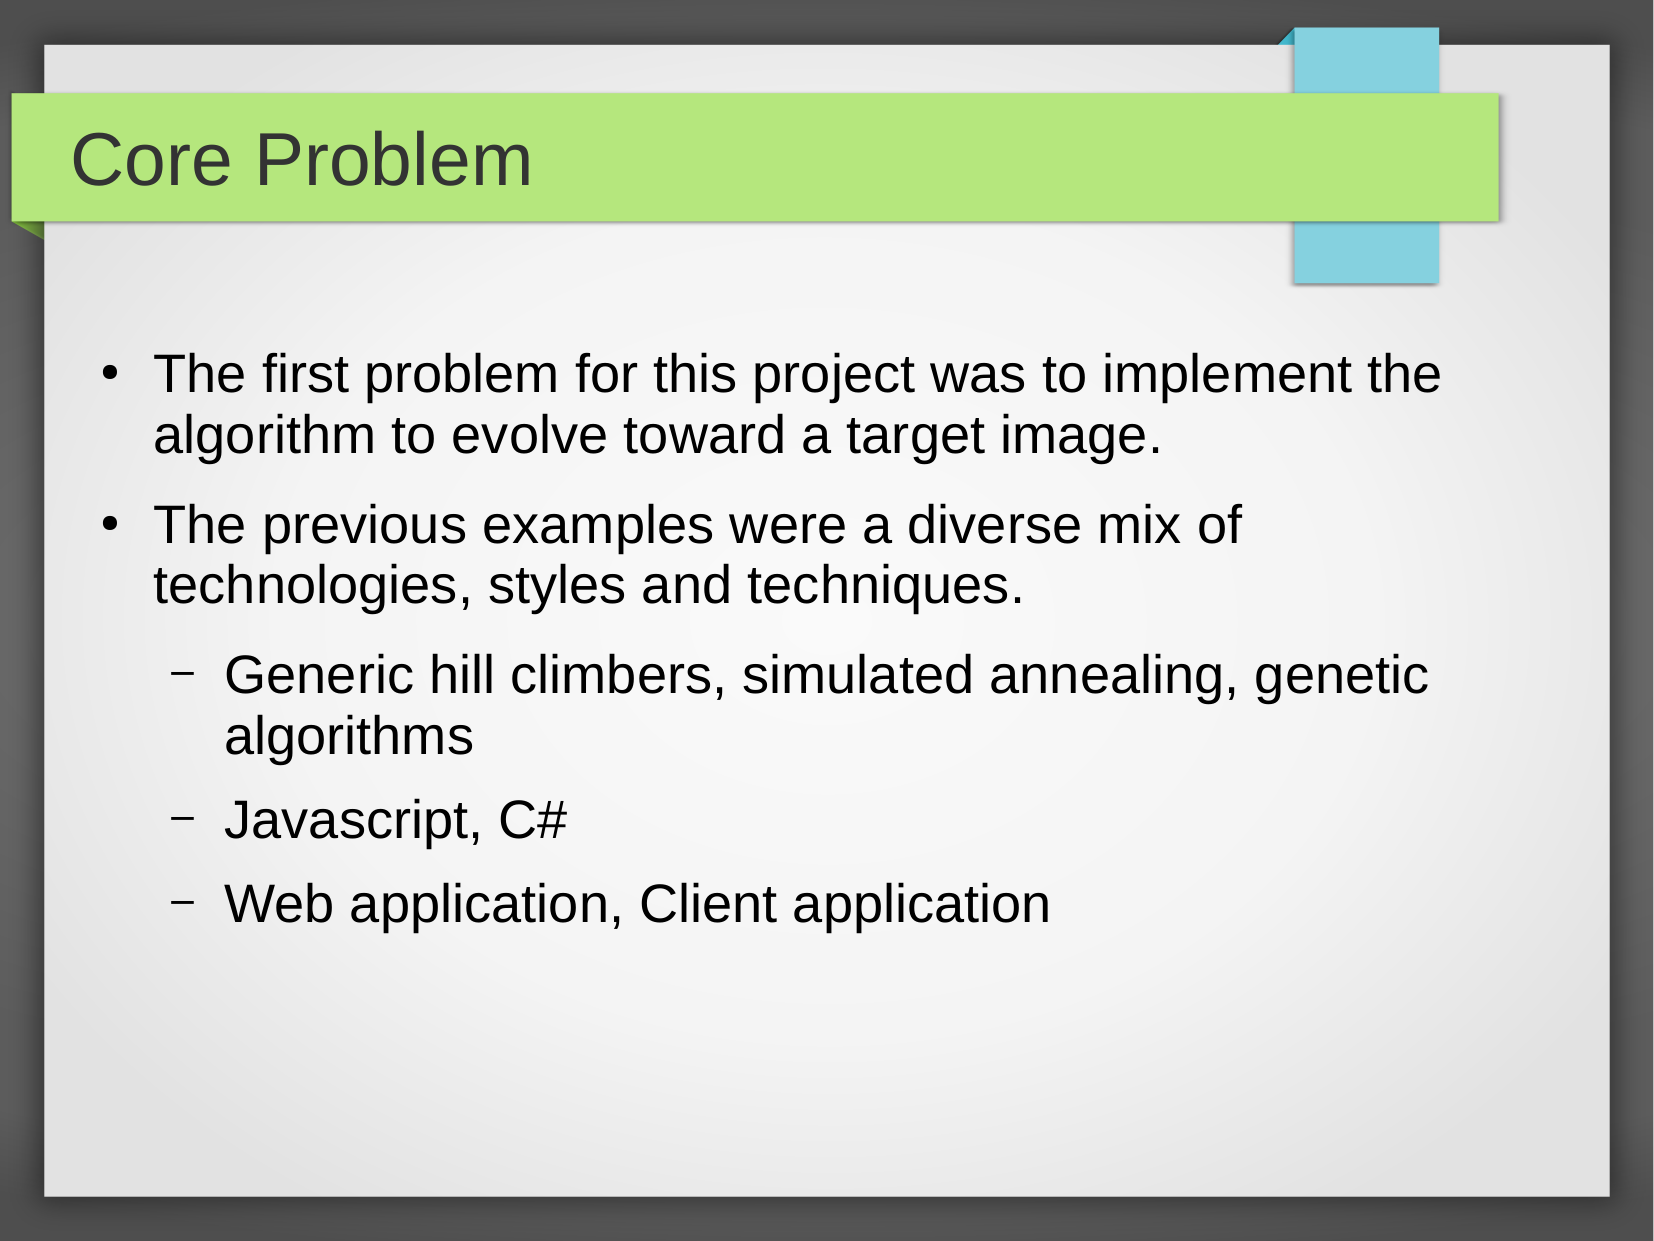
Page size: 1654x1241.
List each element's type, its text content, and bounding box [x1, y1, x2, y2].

list The first problem for this project was to implement the algorithm to evolve toward a target image. The previous examples were a diverse mix of technologies, styles and techniques. Generic hill climbers, simulated annealing, genetic algorithms Javascript, C# Web application, Client application [82, 343, 1538, 1063]
picture [0, 0, 1654, 1241]
title Core Problem [70, 106, 1229, 213]
